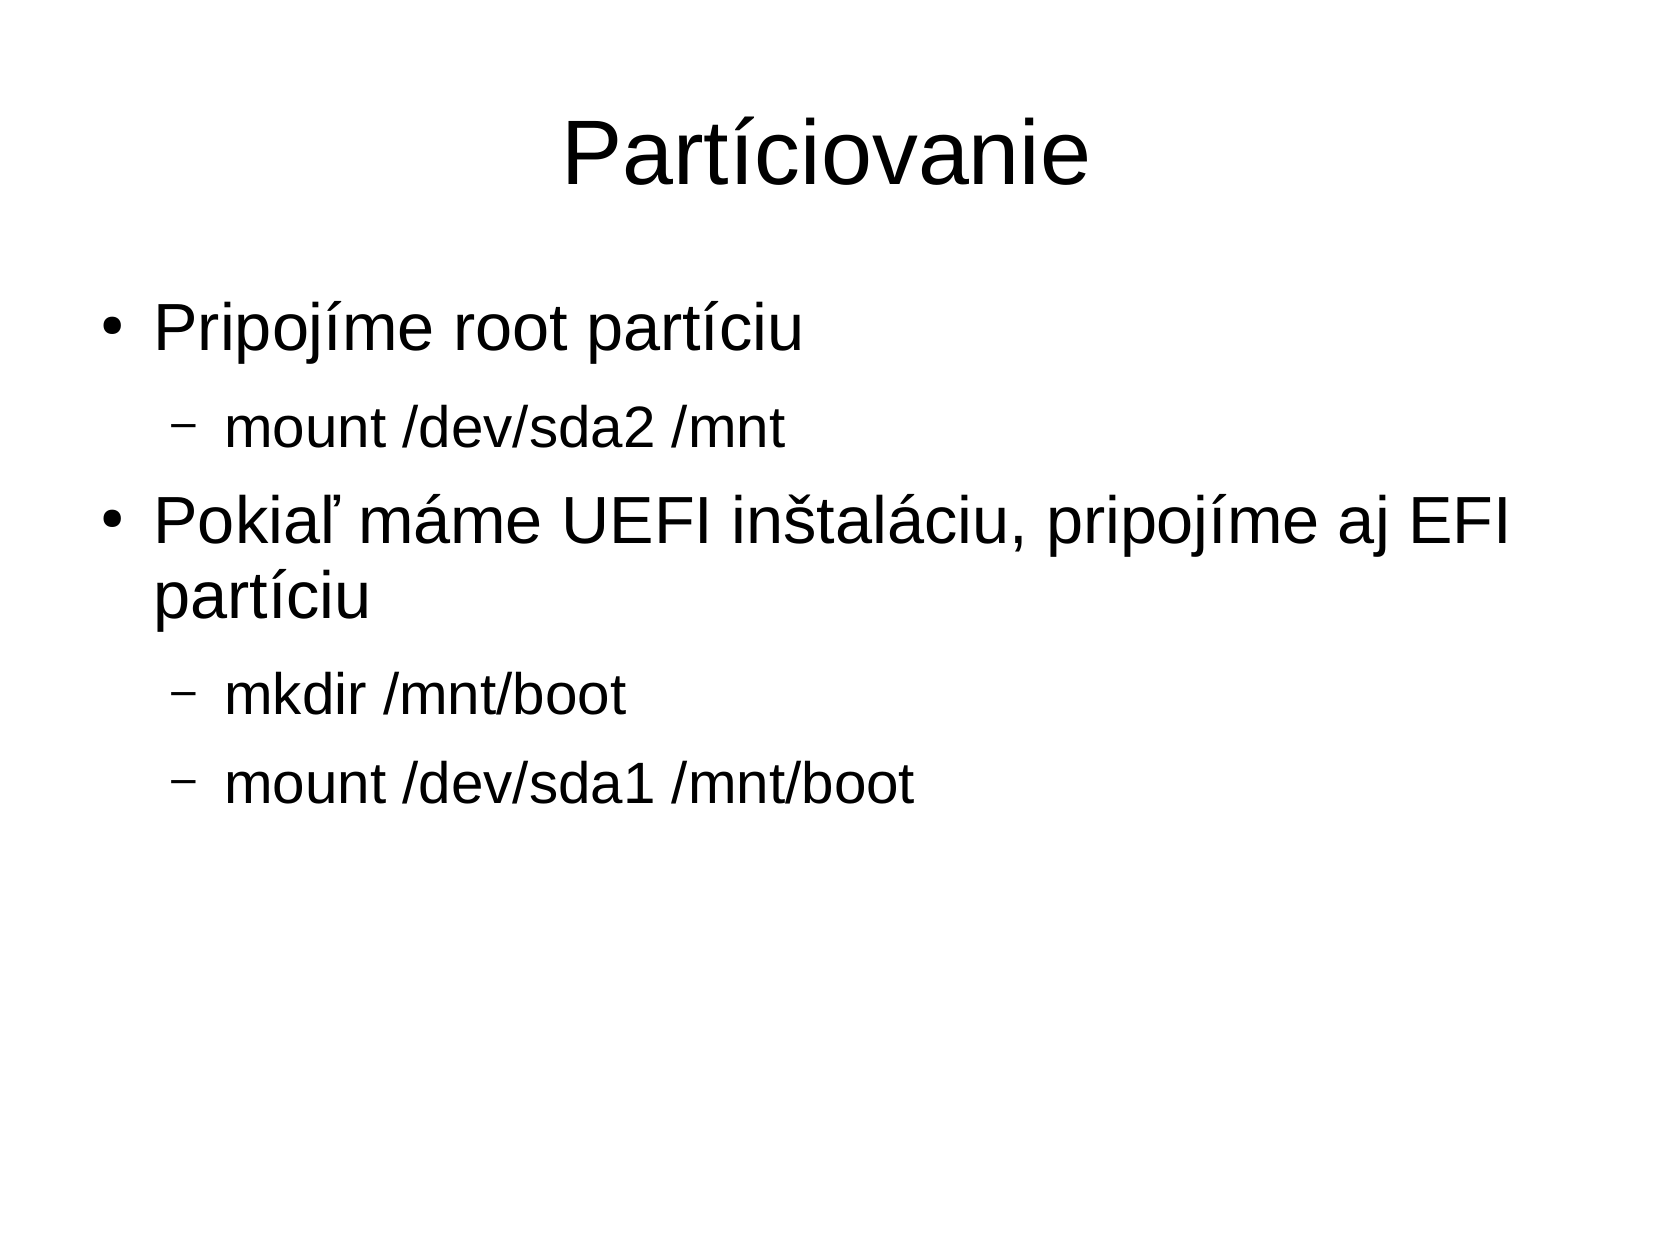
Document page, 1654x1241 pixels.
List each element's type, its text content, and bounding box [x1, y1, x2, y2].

list Pripojíme root partíciu mount /dev/sda2 /mnt Pokiaľ máme UEFI inštaláciu, pripojíme aj EFI partíciu mkdir /mnt/boot mount /dev/sda1 /mnt/boot [82, 290, 1571, 1010]
title Partíciovanie [82, 49, 1571, 257]
